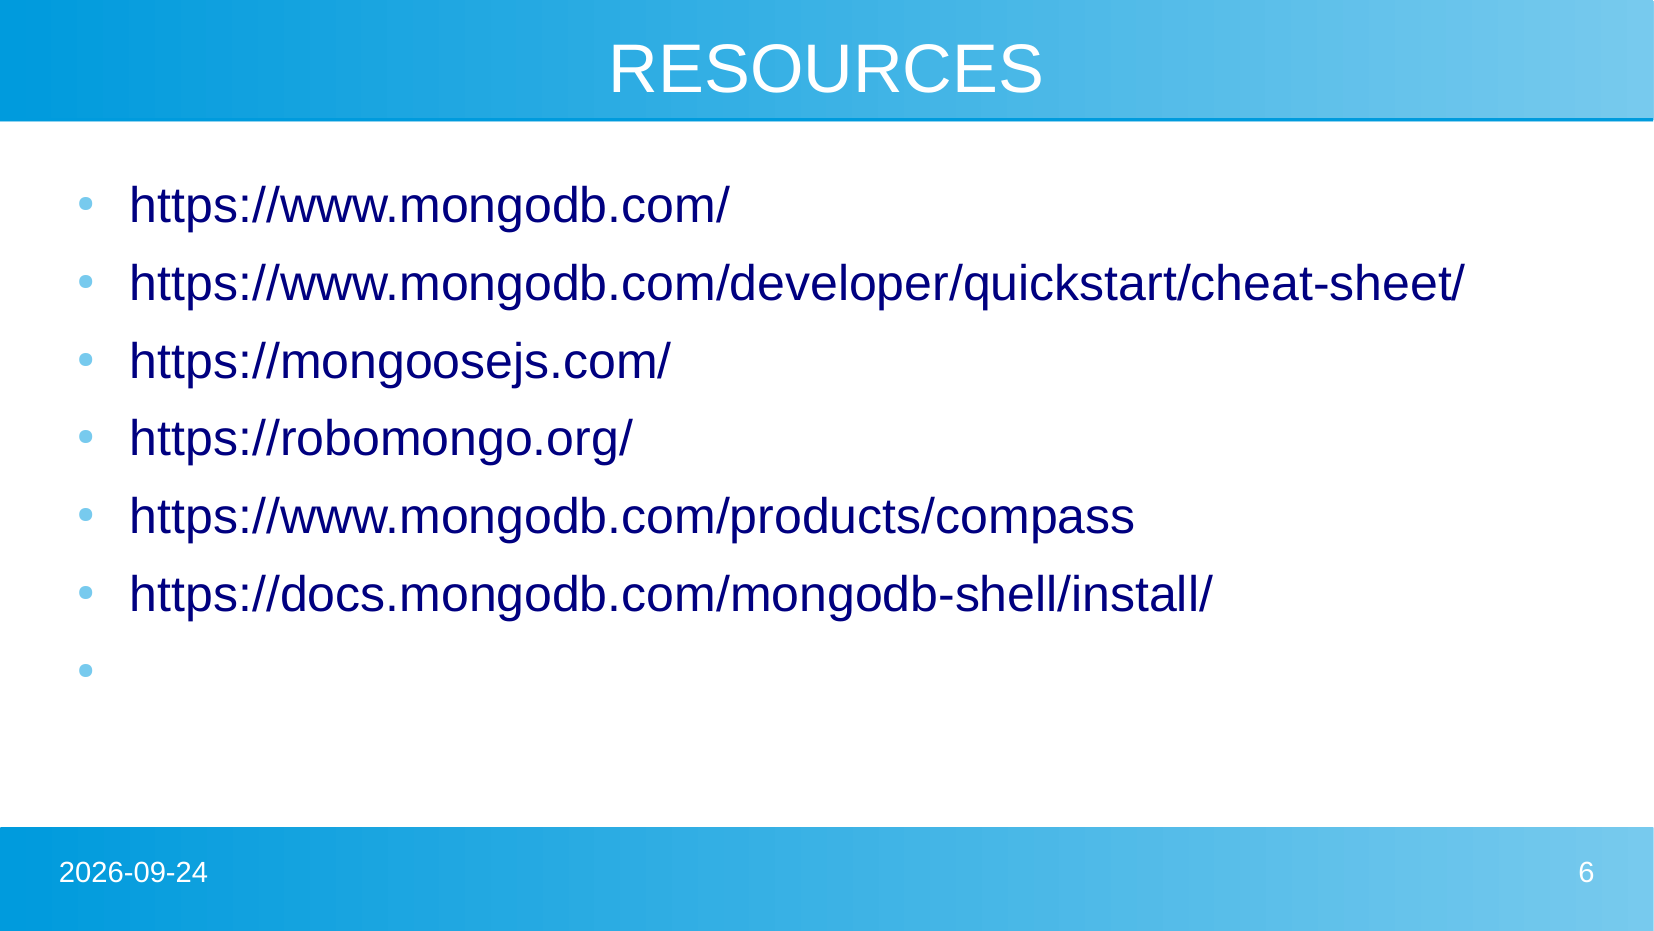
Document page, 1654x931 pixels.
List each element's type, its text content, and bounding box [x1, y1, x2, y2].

title RESOURCES [59, 29, 1595, 108]
list https://www.mongodb.com/ https://www.mongodb.com/developer/quickstart/cheat-sheet/ https://mongoosejs.com/ https://robomongo.org/ https://www.mongodb.com/products/compass https://docs.mongodb.com/mongodb-shell/install/ [59, 177, 1595, 768]
